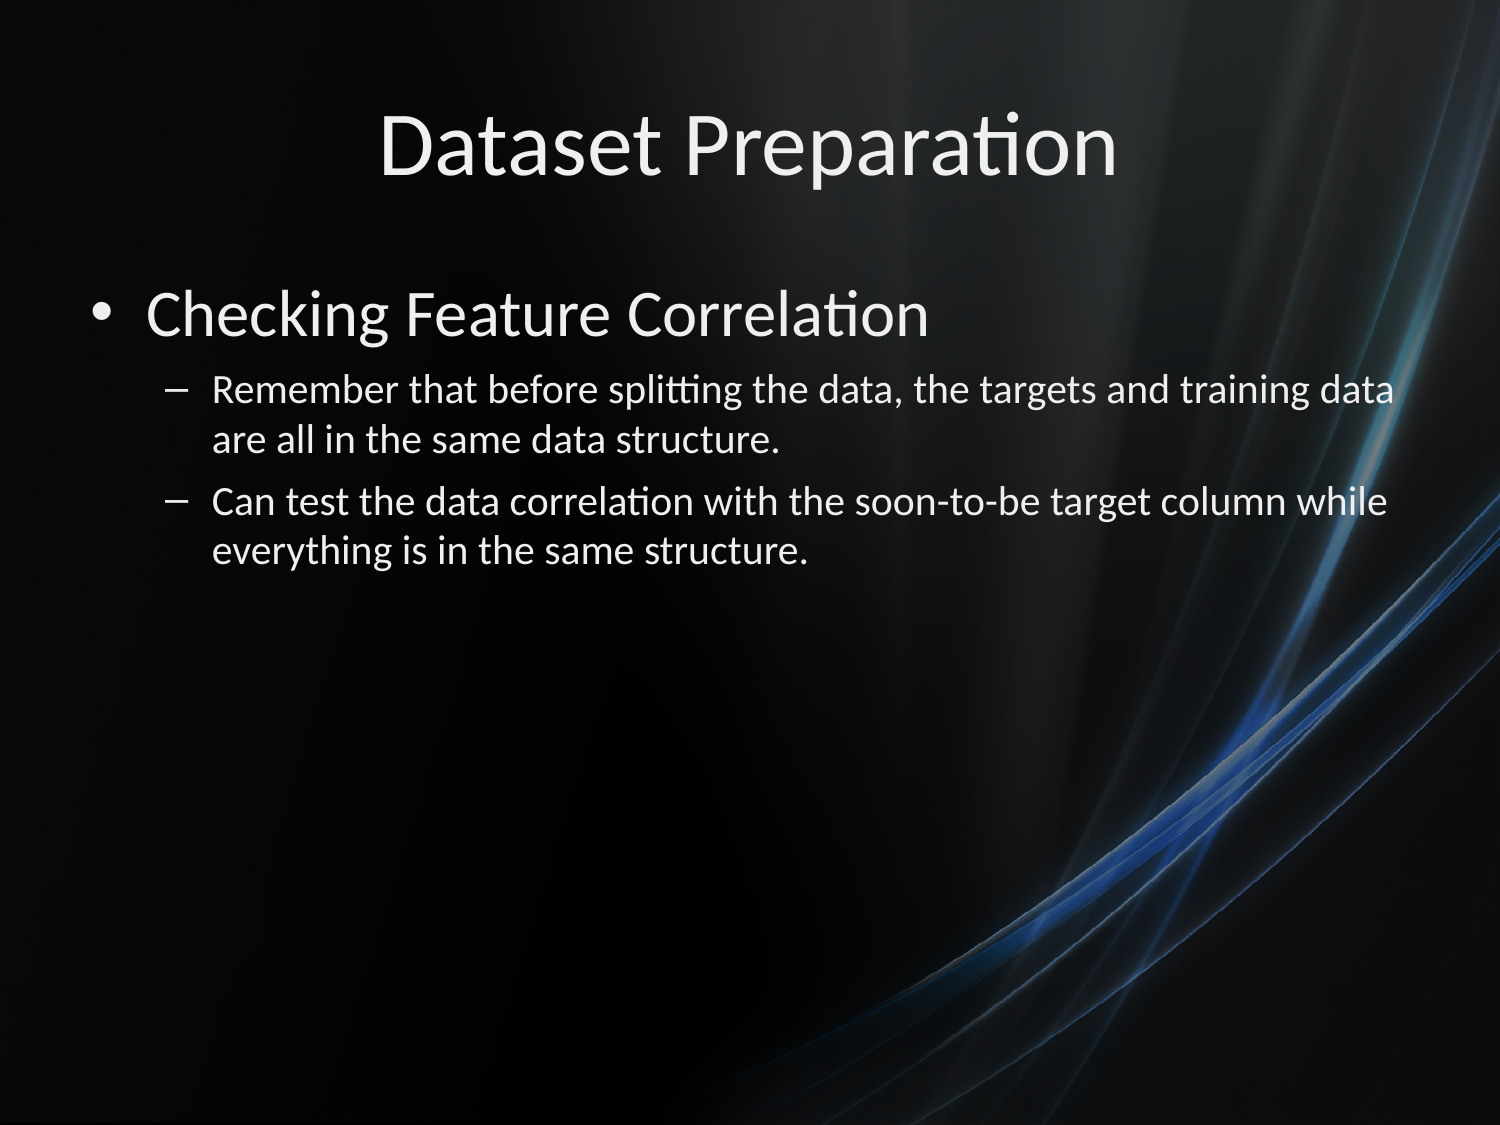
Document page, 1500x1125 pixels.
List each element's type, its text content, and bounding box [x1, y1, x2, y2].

picture [0, 0, 1500, 1125]
title Dataset Preparation [75, 45, 1425, 233]
list Checking Feature Correlation Remember that before splitting the data, the targets and training data are all in the same data structure. Can test the data correlation with the soon-to-be target column while everything is in the same structure. [75, 262, 1425, 1005]
